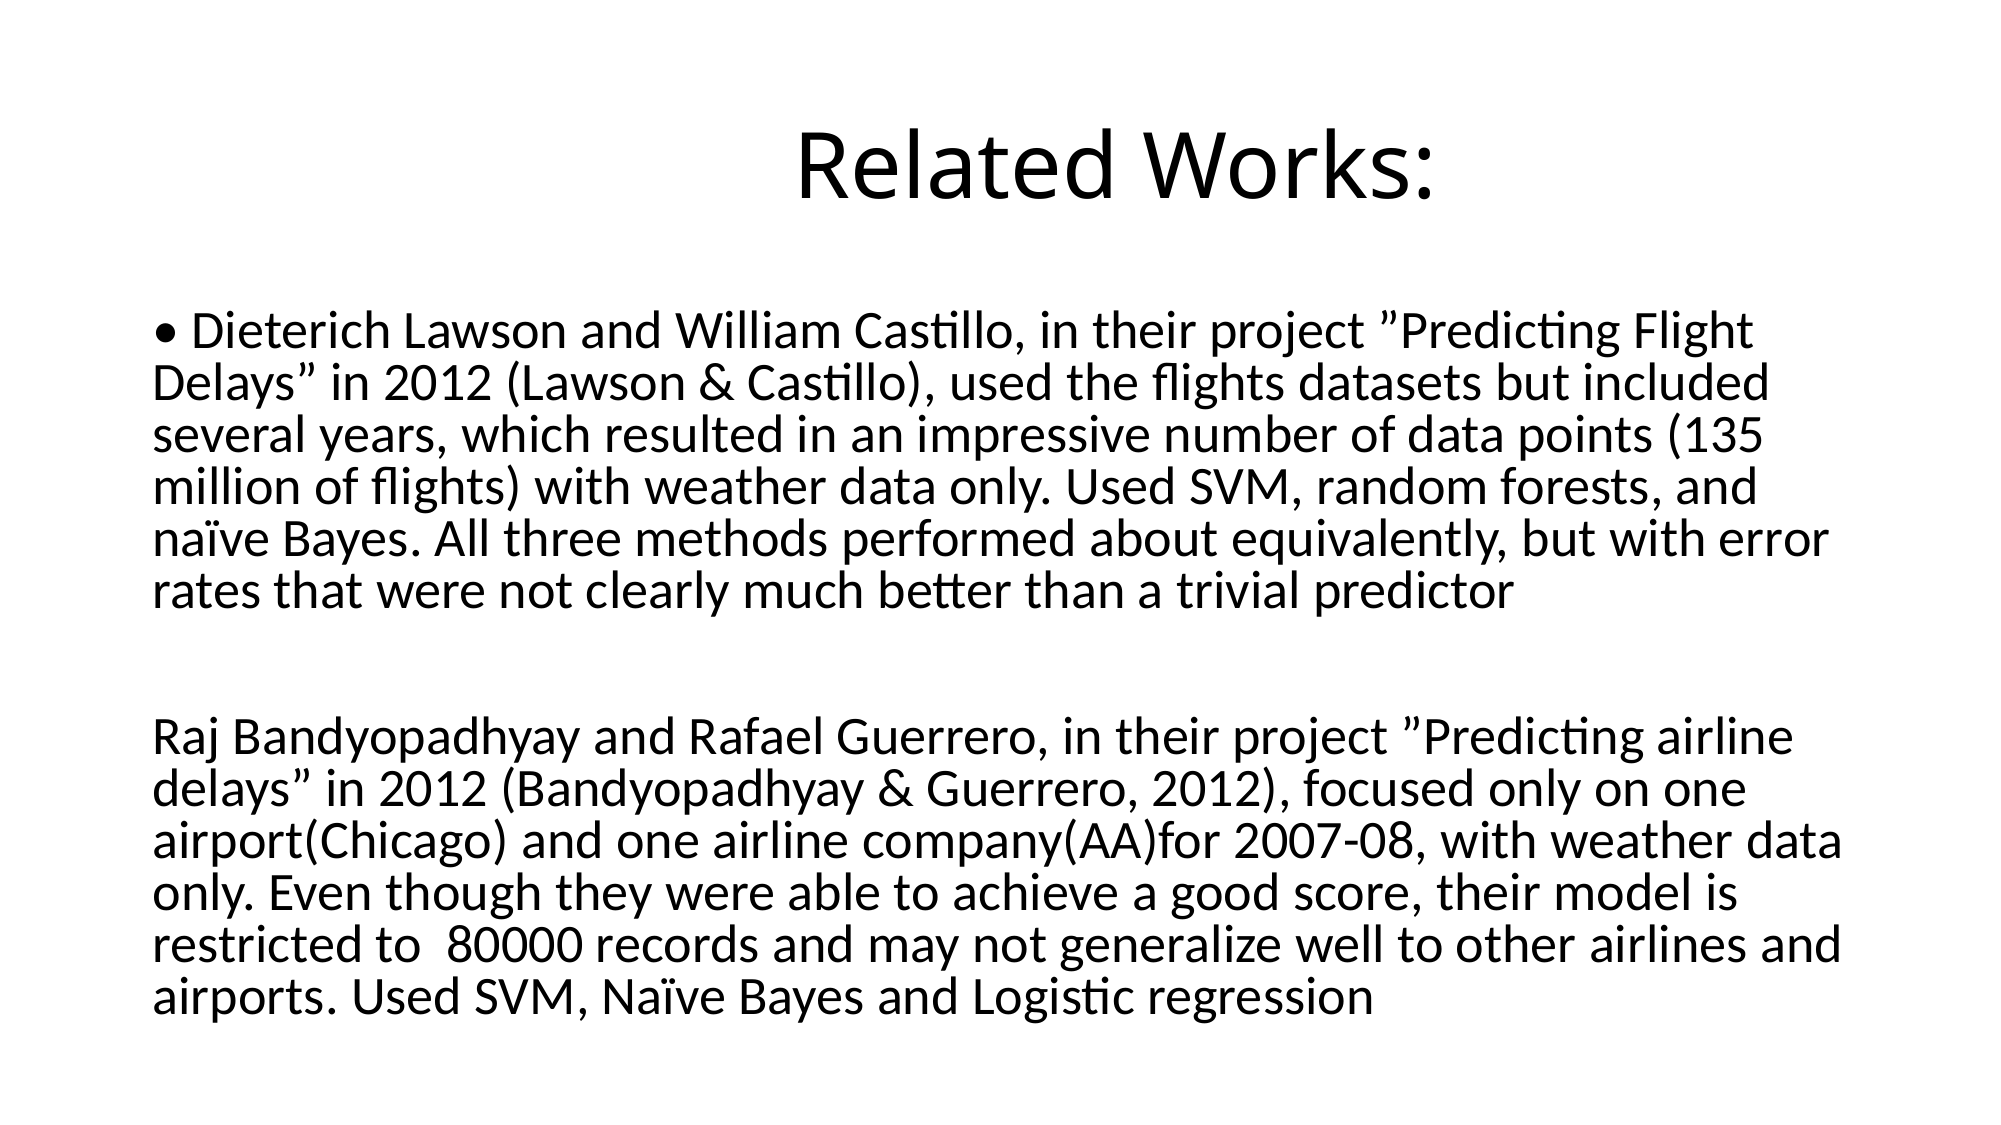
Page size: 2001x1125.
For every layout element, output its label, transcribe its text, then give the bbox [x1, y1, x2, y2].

title Related Works: [137, 59, 1863, 278]
list • Dieterich Lawson and William Castillo, in their project ”Predicting Flight Delays” in 2012 (Lawson & Castillo), used the flights datasets but included several years, which resulted in an impressive number of data points (135 million of flights) with weather data only. Used SVM, random forests, and naïve Bayes. All three methods performed about equivalently, but with error rates that were not clearly much better than a trivial predictor Raj Bandyopadhyay and Rafael Guerrero, in their project ”Predicting airline delays” in 2012 (Bandyopadhyay & Guerrero, 2012), focused only on one airport(Chicago) and one airline company(AA)for 2007-08, with weather data only. Even though they were able to achieve a good score, their model is restricted to 80000 records and may not generalize well to other airlines and airports. Used SVM, Naïve Bayes and Logistic regression [137, 299, 1863, 1051]
